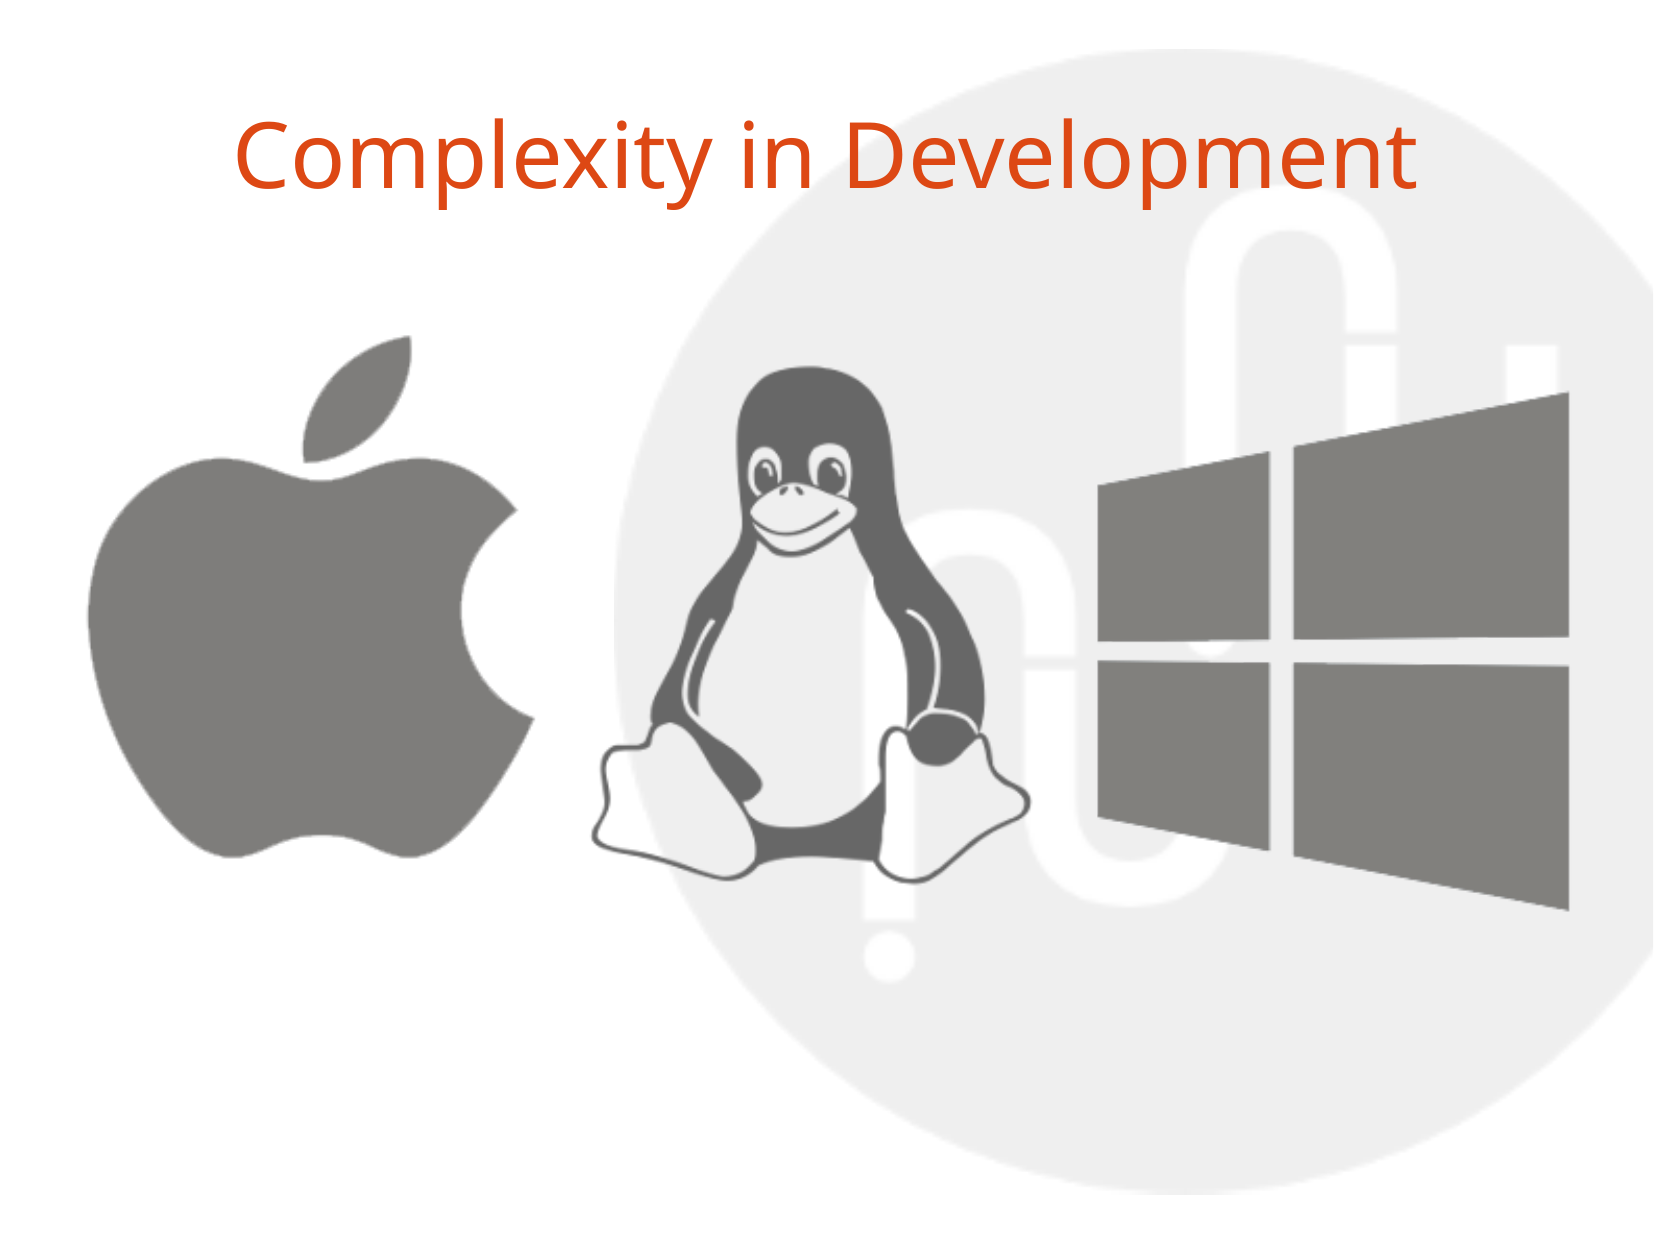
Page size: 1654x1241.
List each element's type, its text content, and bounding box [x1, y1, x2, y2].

picture [43, 332, 577, 867]
picture [584, 358, 1039, 892]
picture [614, 49, 1654, 1195]
title Complexity in Development [82, 49, 1571, 257]
subtitle [82, 290, 1571, 1010]
